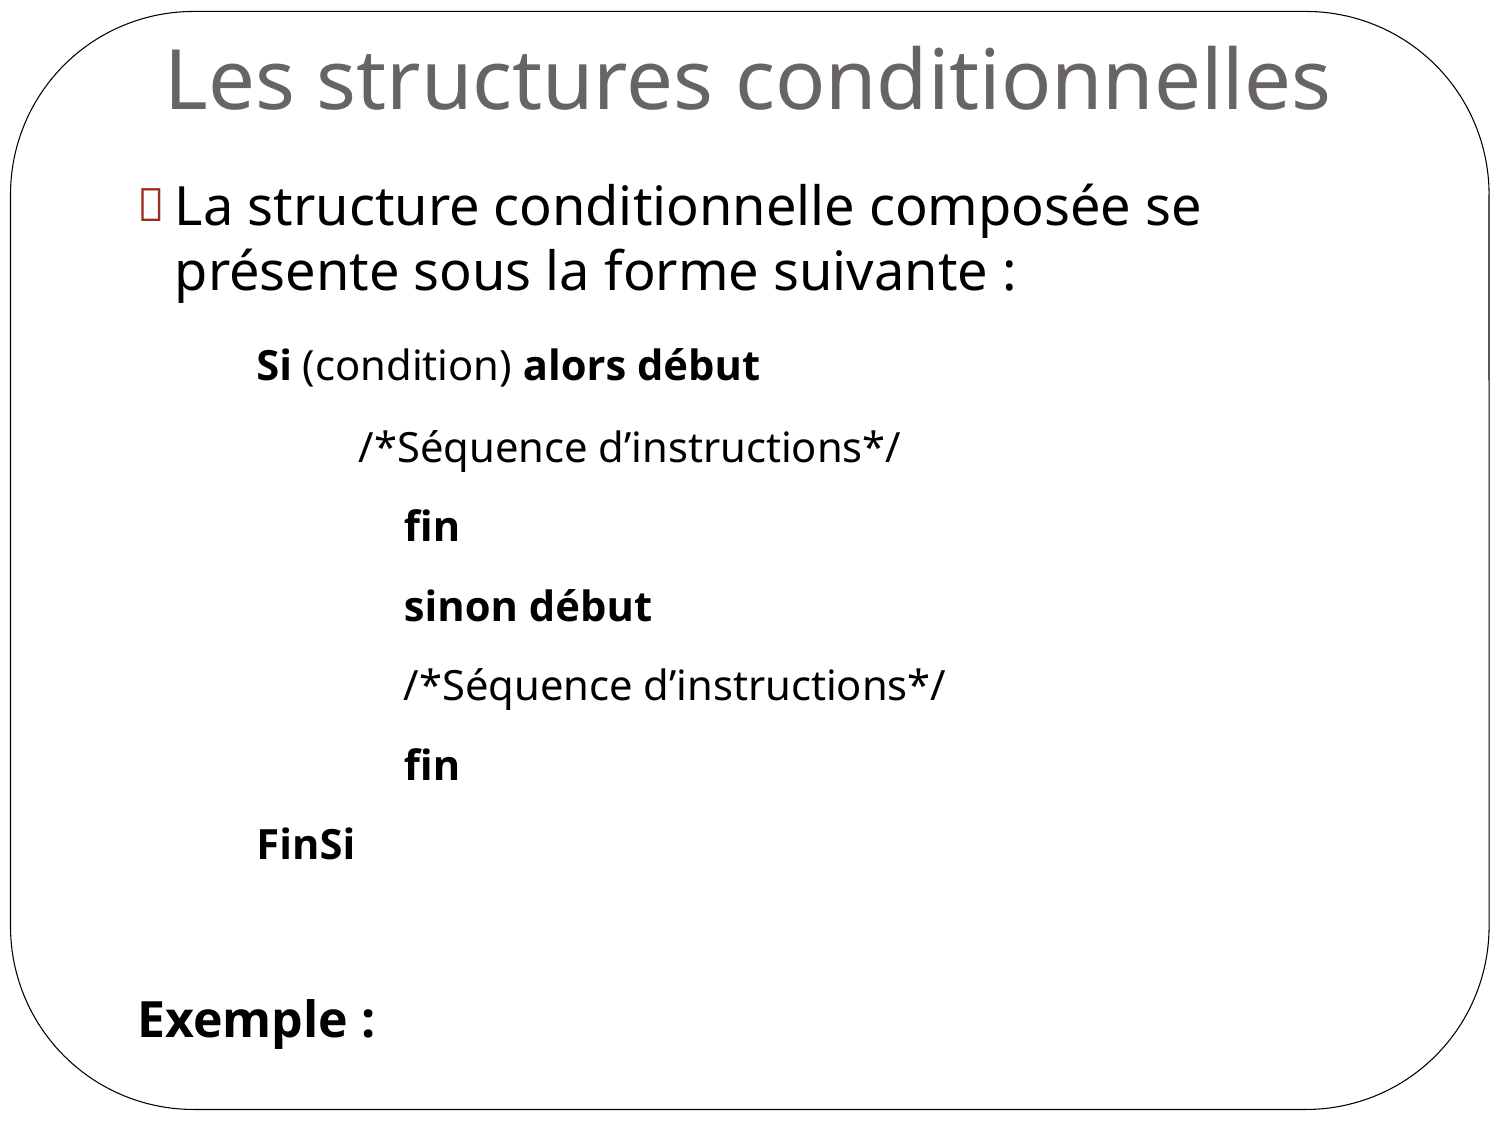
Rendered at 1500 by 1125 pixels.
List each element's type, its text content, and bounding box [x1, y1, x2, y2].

list La structure conditionnelle composée se présente sous la forme suivante : Si (condition) alors début /*Séquence d’instructions*/ fin sinon début /*Séquence d’instructions*/ fin FinSi Exemple : variables a : booléen; b : entier; lire(b); si (b > 5) alors ecrire(’’la valeur da est supérieure à 5’’); sinon ecrire(’’la valeur da est inférieure à 5’’); finsi [70, 164, 1454, 1043]
title Les structures conditionnelles [150, 19, 1425, 135]
